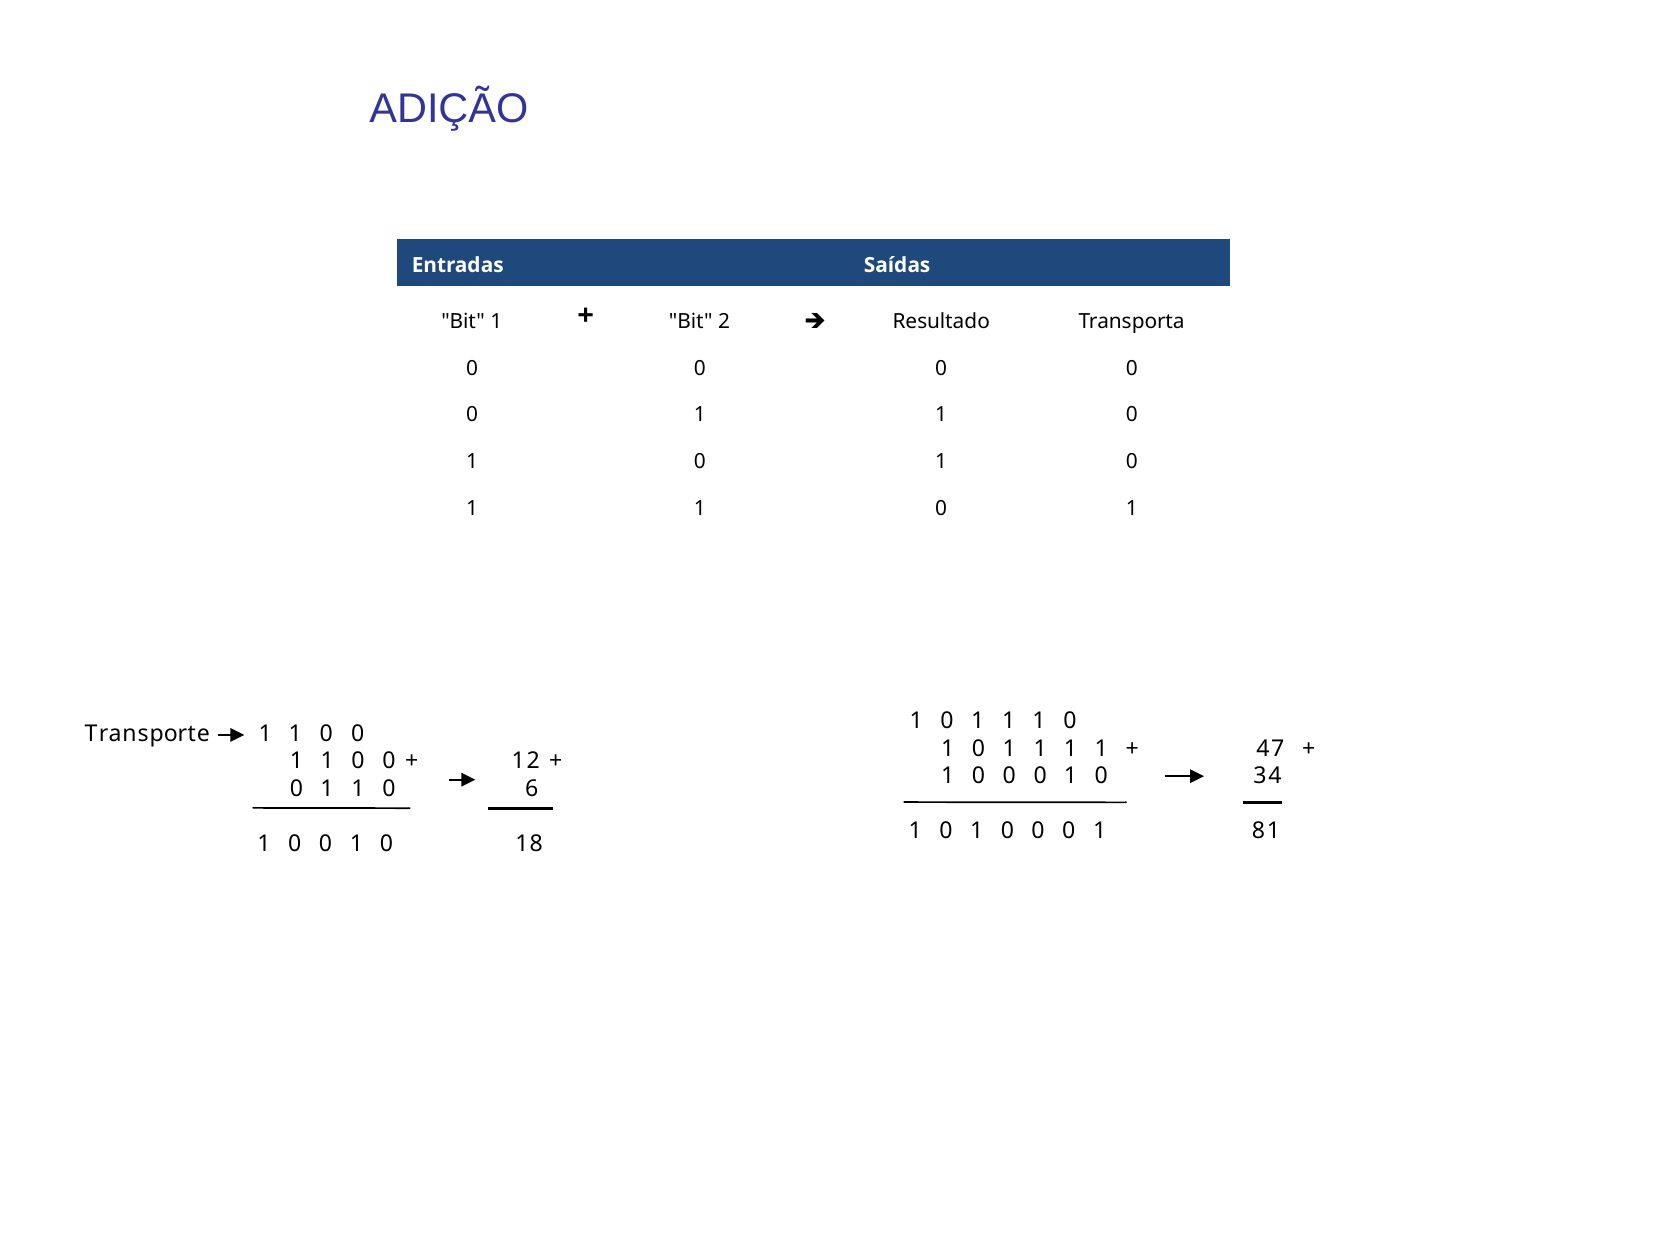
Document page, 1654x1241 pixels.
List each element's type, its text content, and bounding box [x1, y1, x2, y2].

table_cell [774, 389, 849, 435]
table_cell [774, 435, 849, 482]
picture [891, 698, 1331, 857]
table_cell 1 [625, 482, 774, 529]
table_cell "Bit" 2 [625, 286, 774, 342]
table_cell 0 [625, 435, 774, 482]
table_cell 1 [1033, 482, 1230, 529]
table_header Entradas [397, 239, 547, 286]
table_cell 1 [625, 389, 774, 435]
table_header [1033, 239, 1230, 286]
table_cell  [774, 286, 849, 342]
table_cell [774, 342, 849, 389]
table_cell [547, 482, 625, 529]
table_cell 0 [849, 482, 1033, 529]
picture [84, 711, 570, 871]
table_cell [547, 435, 625, 482]
table_cell 1 [397, 482, 547, 529]
table_cell 0 [1033, 435, 1230, 482]
table_cell 0 [849, 342, 1033, 389]
table_cell 1 [397, 435, 547, 482]
table_cell 1 [849, 435, 1033, 482]
table_cell [774, 482, 849, 529]
table_cell 0 [397, 389, 547, 435]
table_cell 0 [625, 342, 774, 389]
table_header Saídas [849, 239, 1033, 286]
table_cell 0 [397, 342, 547, 389]
table_cell Transporta [1033, 286, 1230, 342]
text_box ADIÇÃO [354, 73, 544, 139]
table_header [774, 239, 849, 286]
table_cell 1 [849, 389, 1033, 435]
table_cell [547, 342, 625, 389]
table_header [625, 239, 774, 286]
table_cell "Bit" 1 [397, 286, 547, 342]
table_cell + [547, 286, 625, 342]
table_cell Resultado [849, 286, 1033, 342]
table_cell [547, 389, 625, 435]
table_cell 0 [1033, 389, 1230, 435]
table_cell 0 [1033, 342, 1230, 389]
table_header [547, 239, 625, 286]
